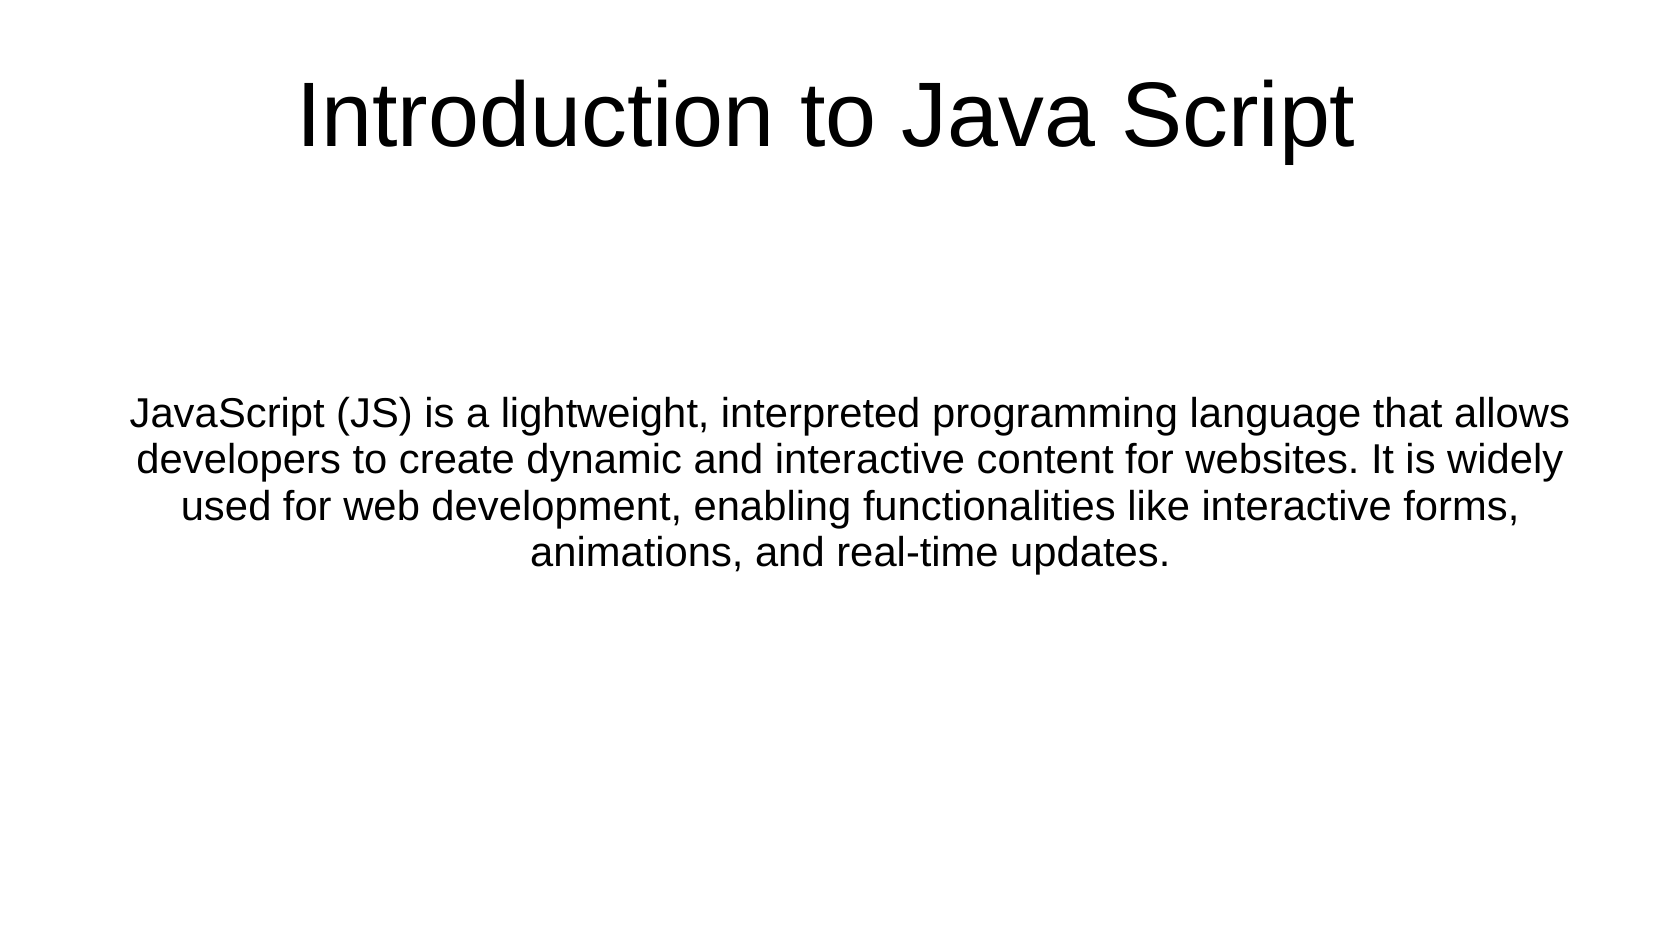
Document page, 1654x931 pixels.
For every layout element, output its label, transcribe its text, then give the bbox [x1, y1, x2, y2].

subtitle JavaScript (JS) is a lightweight, interpreted programming language that allows developers to create dynamic and interactive content for websites. It is widely used for web development, enabling functionalities like interactive forms, animations, and real-time updates. [106, 236, 1595, 776]
title Introduction to Java Script [82, 37, 1571, 193]
